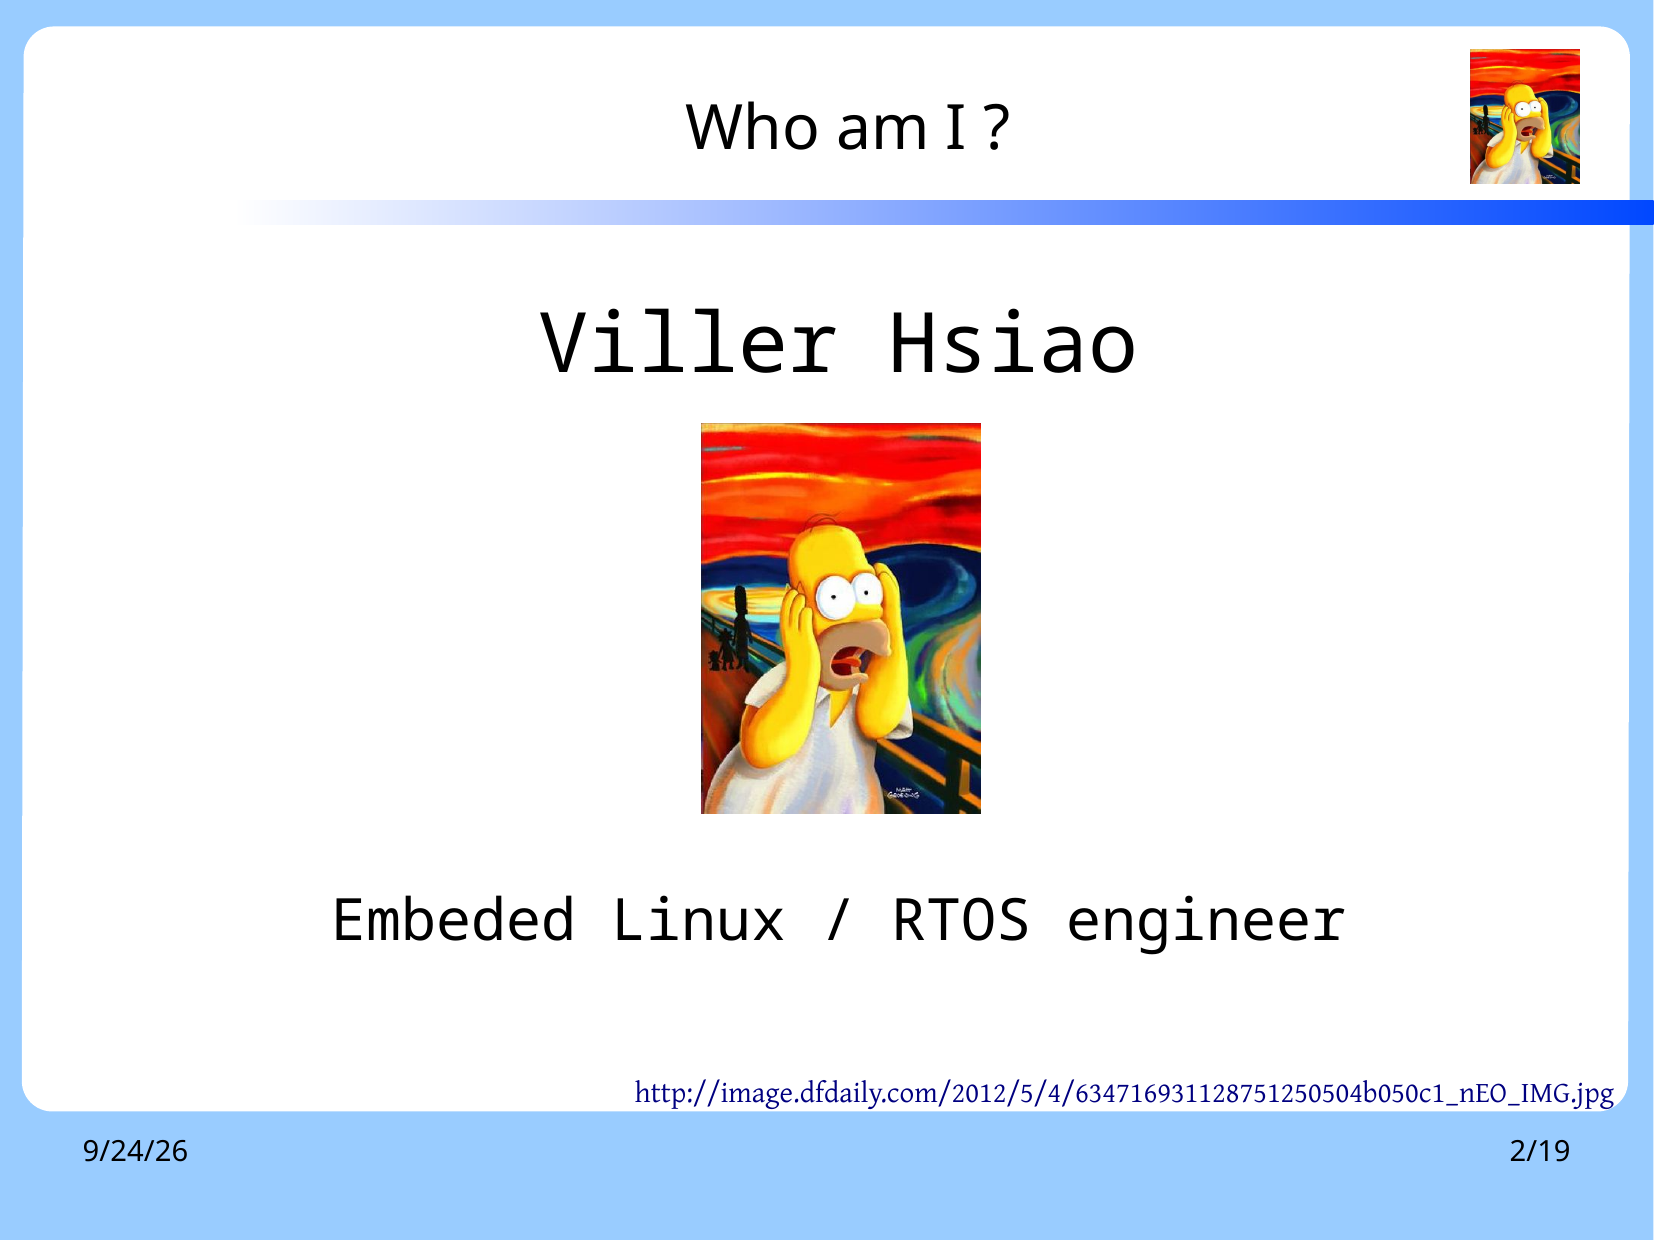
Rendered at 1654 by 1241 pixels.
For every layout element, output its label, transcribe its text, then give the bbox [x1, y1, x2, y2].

picture [1470, 49, 1580, 184]
text_box http://image.dfdaily.com/2012/5/4/634716931128751250504b050c1_nEO_IMG.jpg [617, 1076, 1623, 1111]
title Who am I ? [82, 49, 1371, 201]
subtitle Viller Hsiao Embeded Linux / RTOS engineer [94, 274, 1583, 1112]
picture [701, 423, 981, 814]
